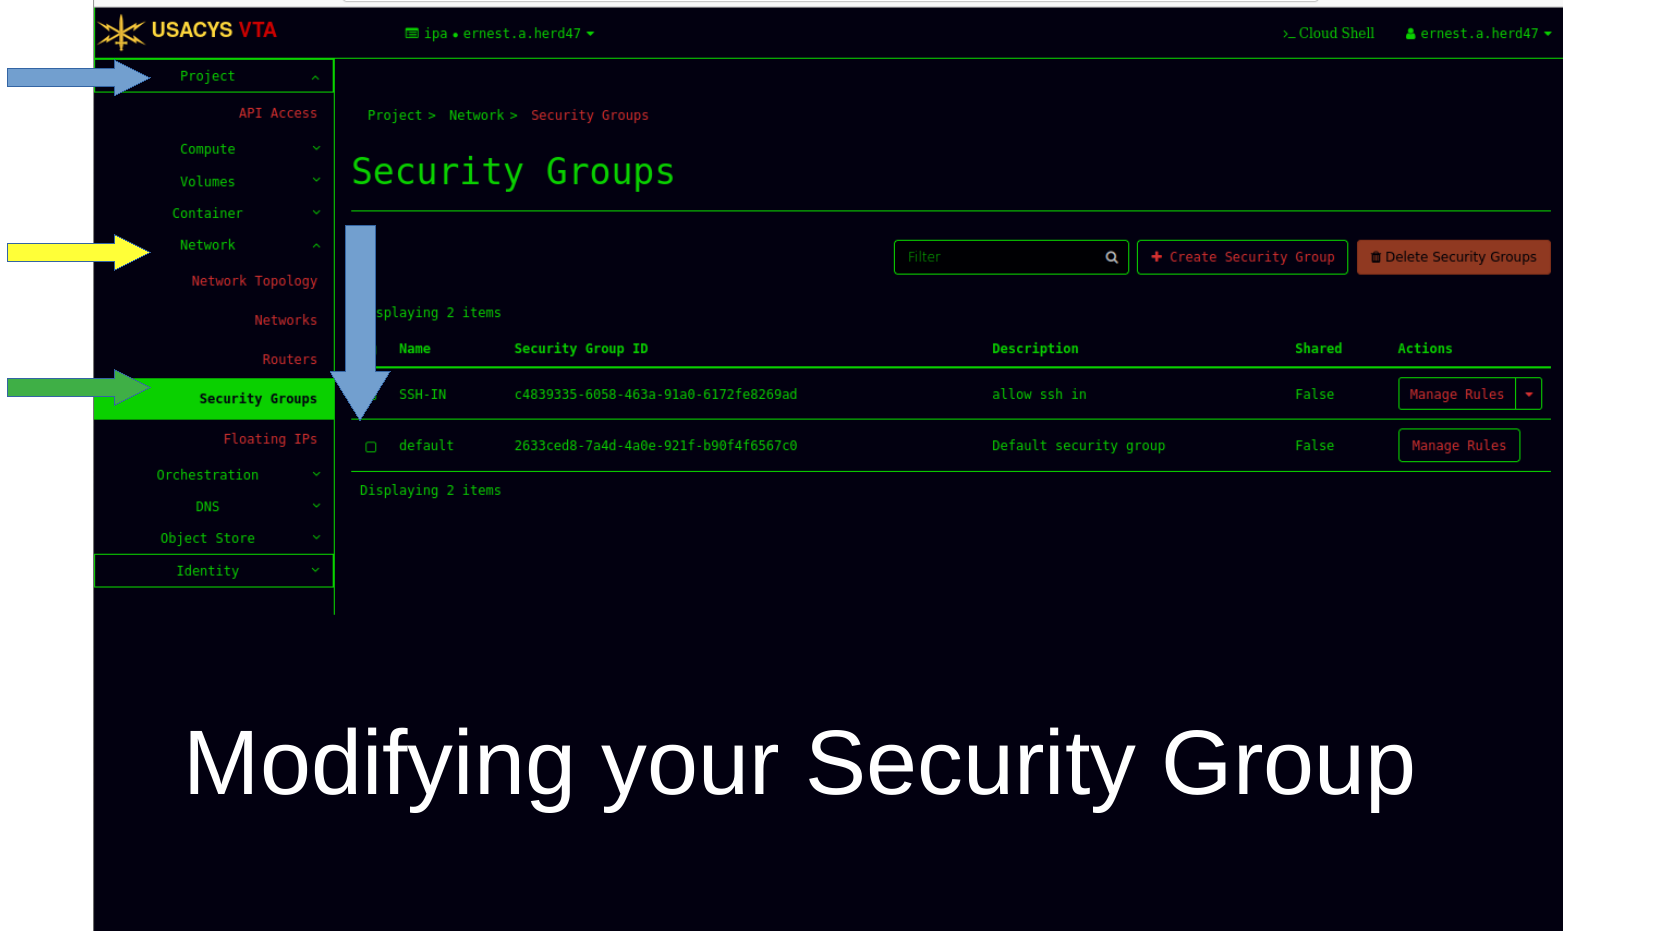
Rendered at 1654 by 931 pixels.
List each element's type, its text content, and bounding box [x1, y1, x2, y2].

title Modifying your Security Group [56, 684, 1546, 841]
text_box [330, 225, 391, 421]
text_box [7, 369, 151, 406]
text_box [7, 59, 151, 96]
text_box [7, 234, 151, 271]
picture [93, 0, 1563, 931]
